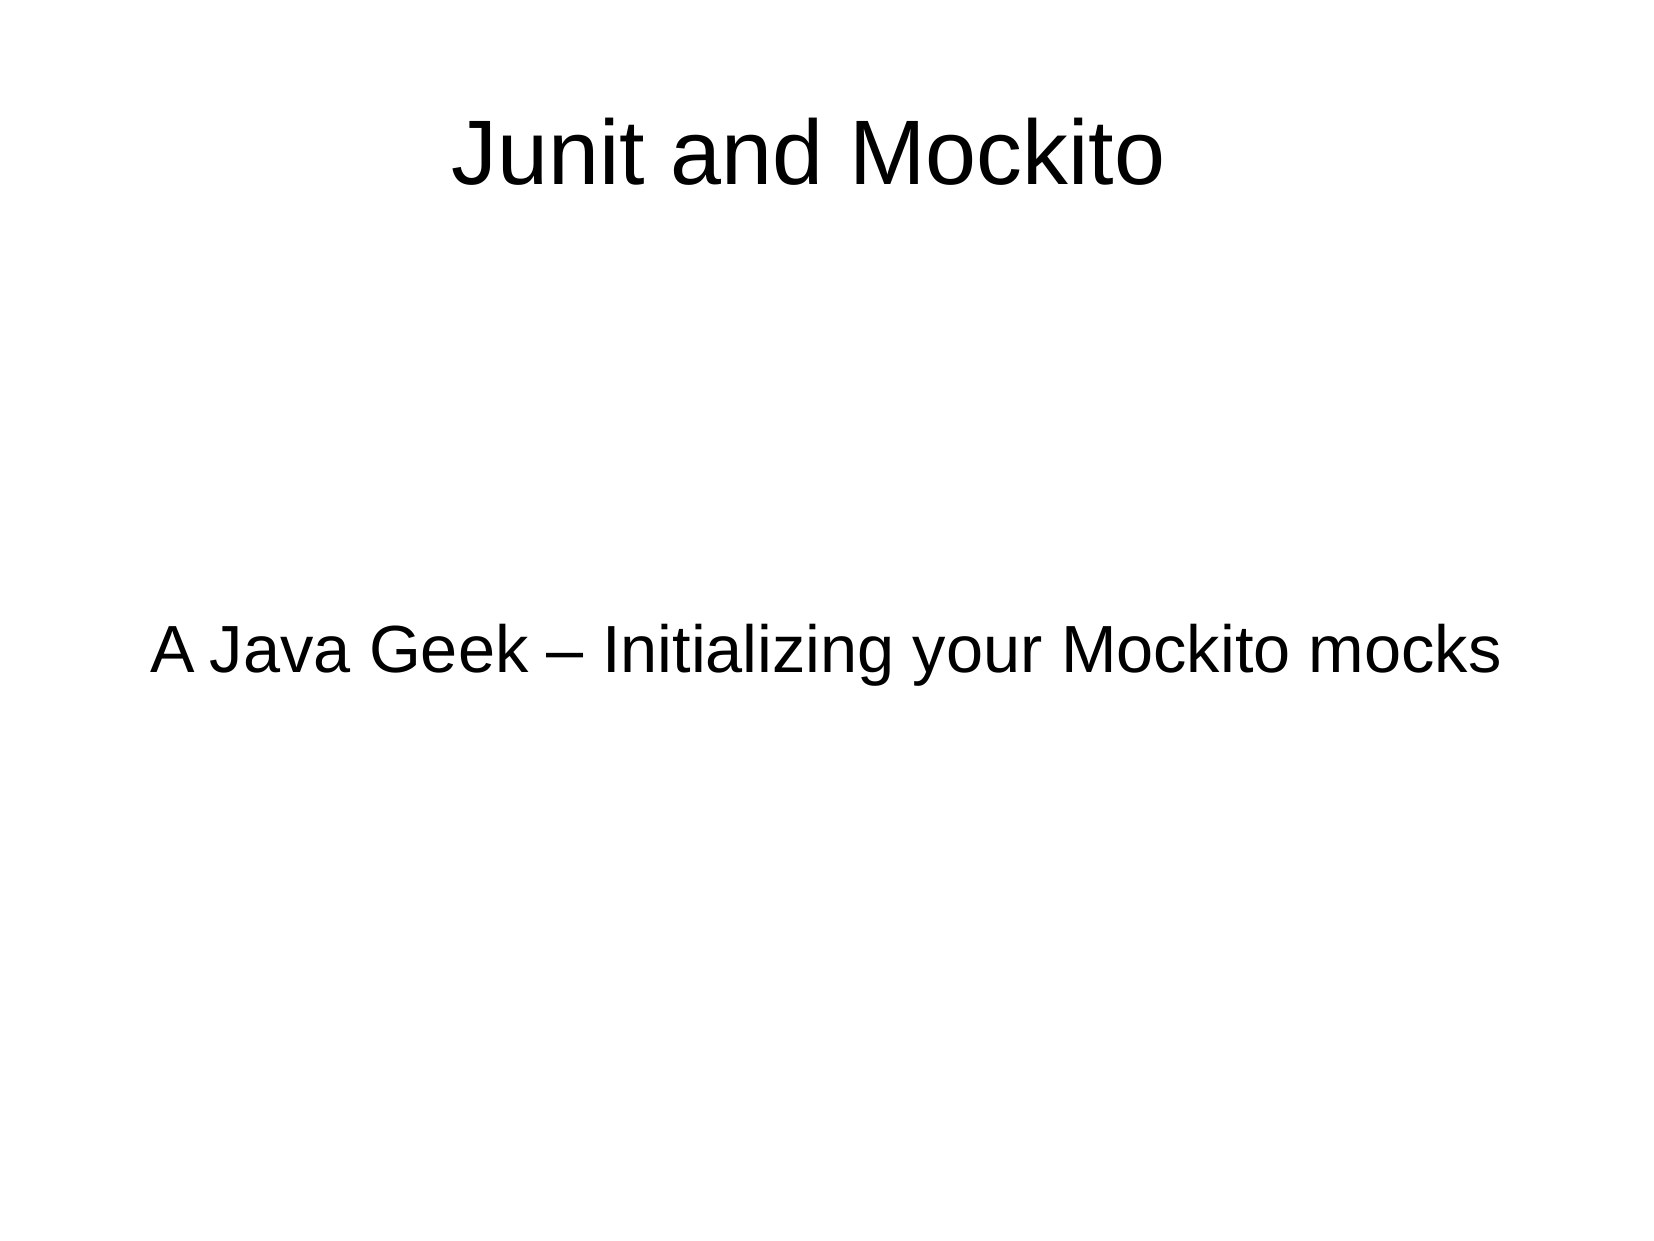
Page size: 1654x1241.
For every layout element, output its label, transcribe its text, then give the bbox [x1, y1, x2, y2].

subtitle A Java Geek – Initializing your Mockito mocks [82, 290, 1571, 1010]
title Junit and Mockito [82, 49, 1571, 257]
